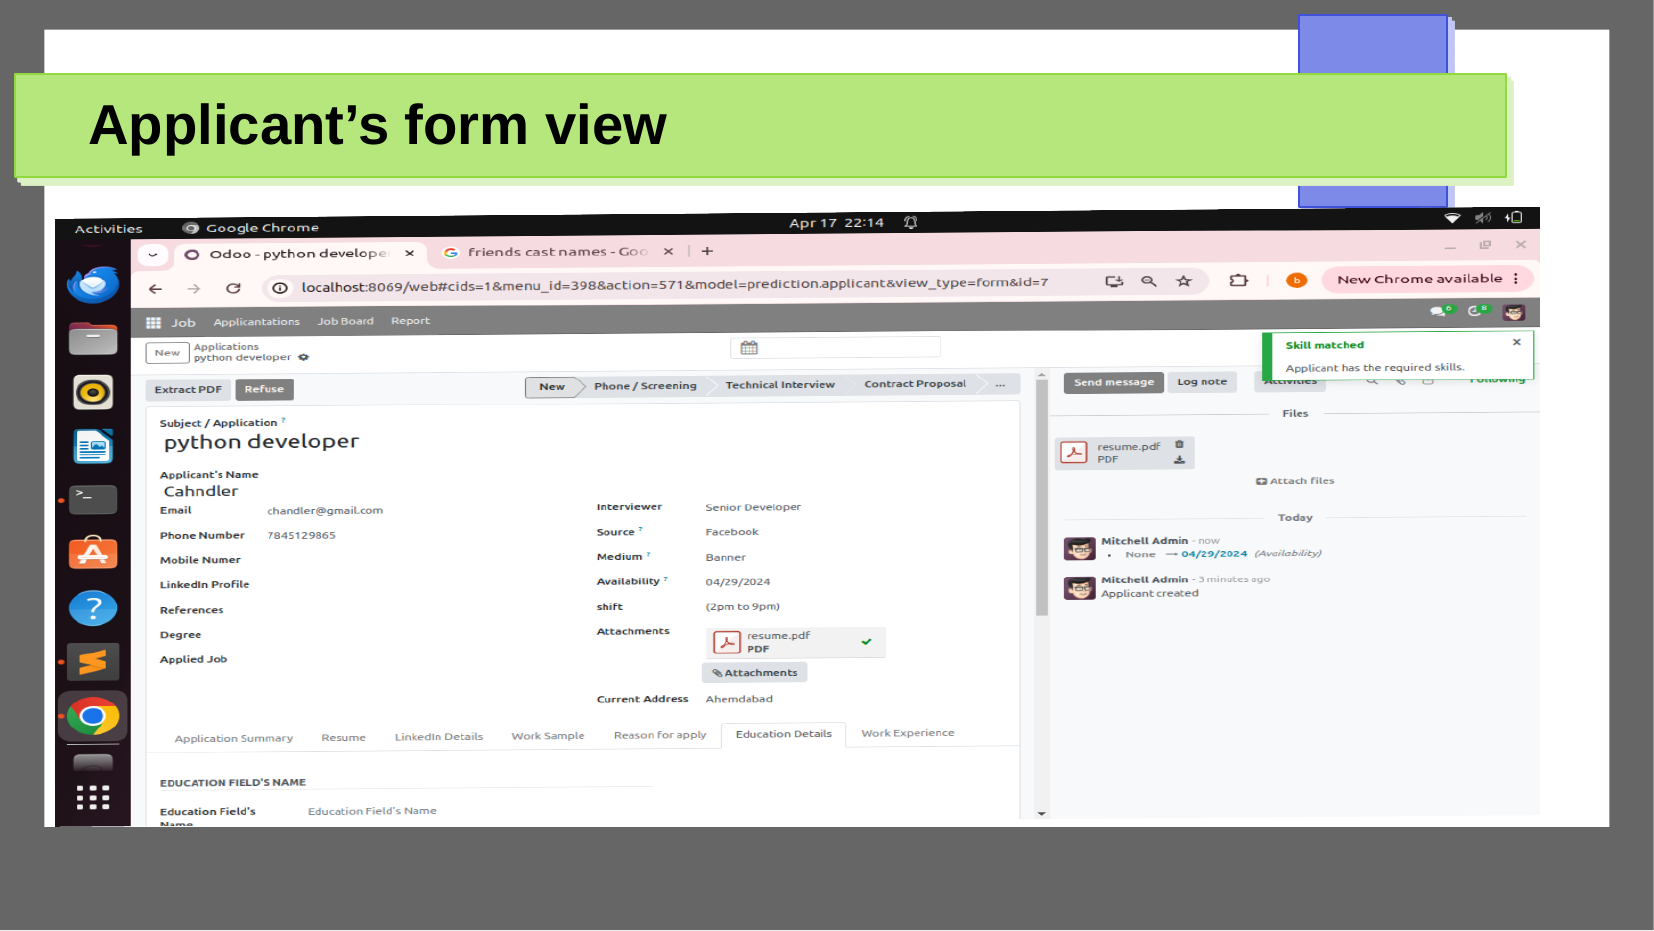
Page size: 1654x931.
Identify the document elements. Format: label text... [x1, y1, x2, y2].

picture [54, 206, 1540, 827]
title Applicant’s form view [88, 73, 1506, 178]
